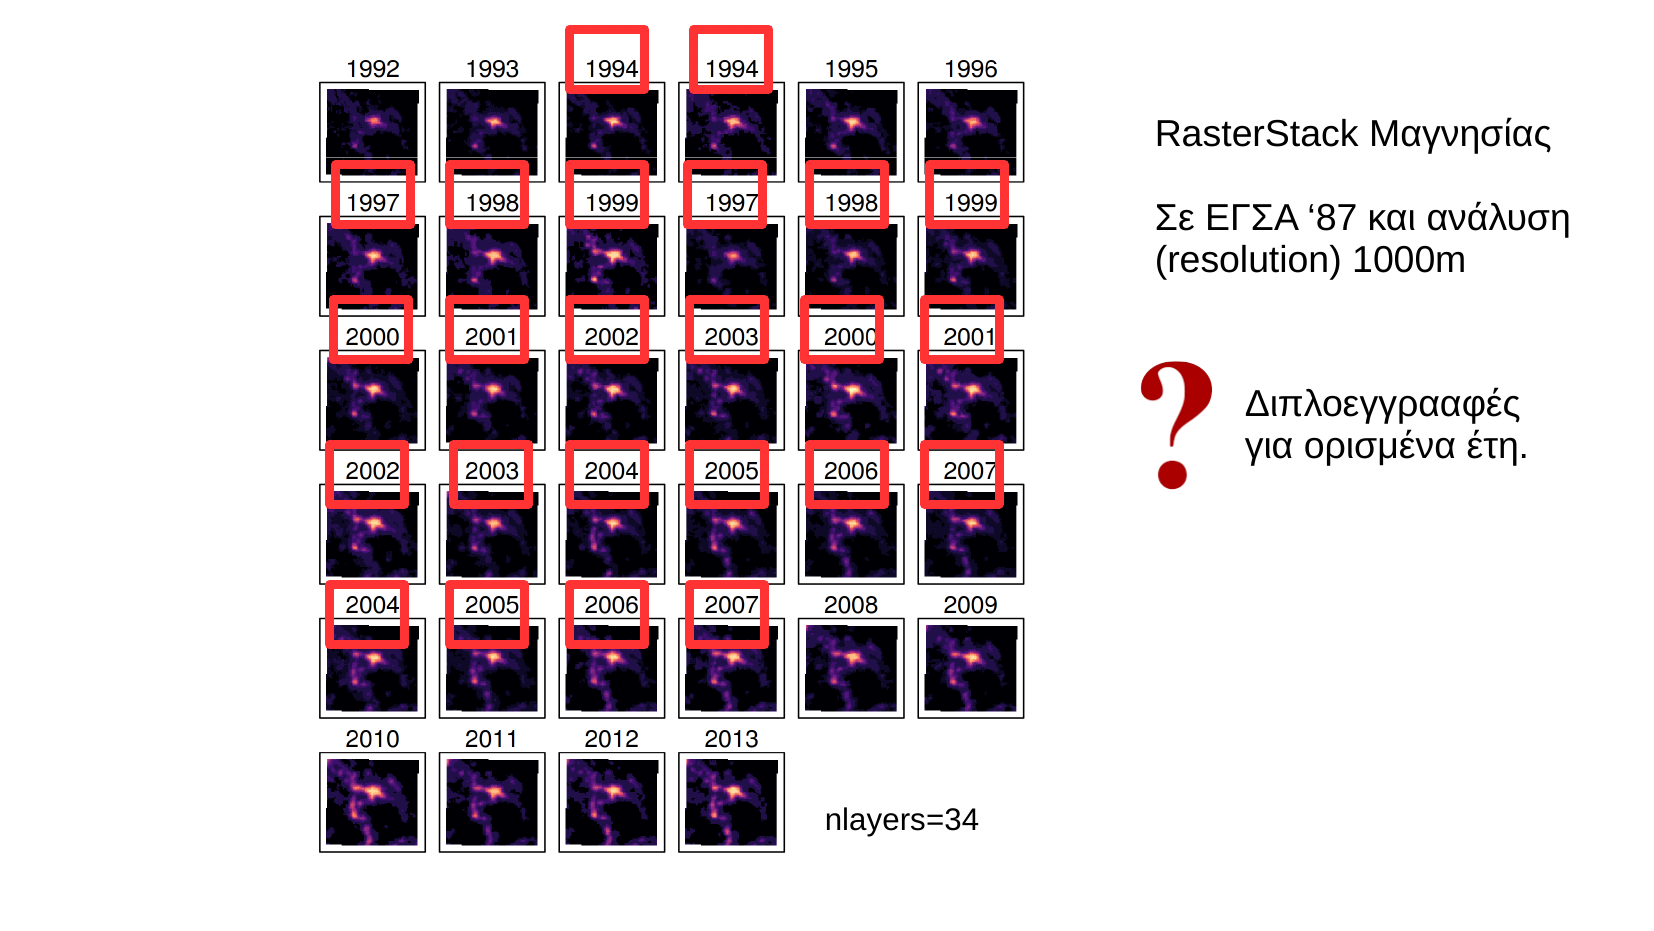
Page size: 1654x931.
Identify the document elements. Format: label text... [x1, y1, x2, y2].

text_box Διπλοεγγρααφές για ορισμένα έτη. [1229, 374, 1545, 474]
text_box nlayers=34 [809, 795, 995, 845]
text_box RasterStack Μαγνησίας Σε ΕΓΣΑ ‘87 και ανάλυση (resolution) 1000m [1140, 105, 1587, 330]
picture [1139, 359, 1213, 492]
picture [236, 17, 1107, 888]
